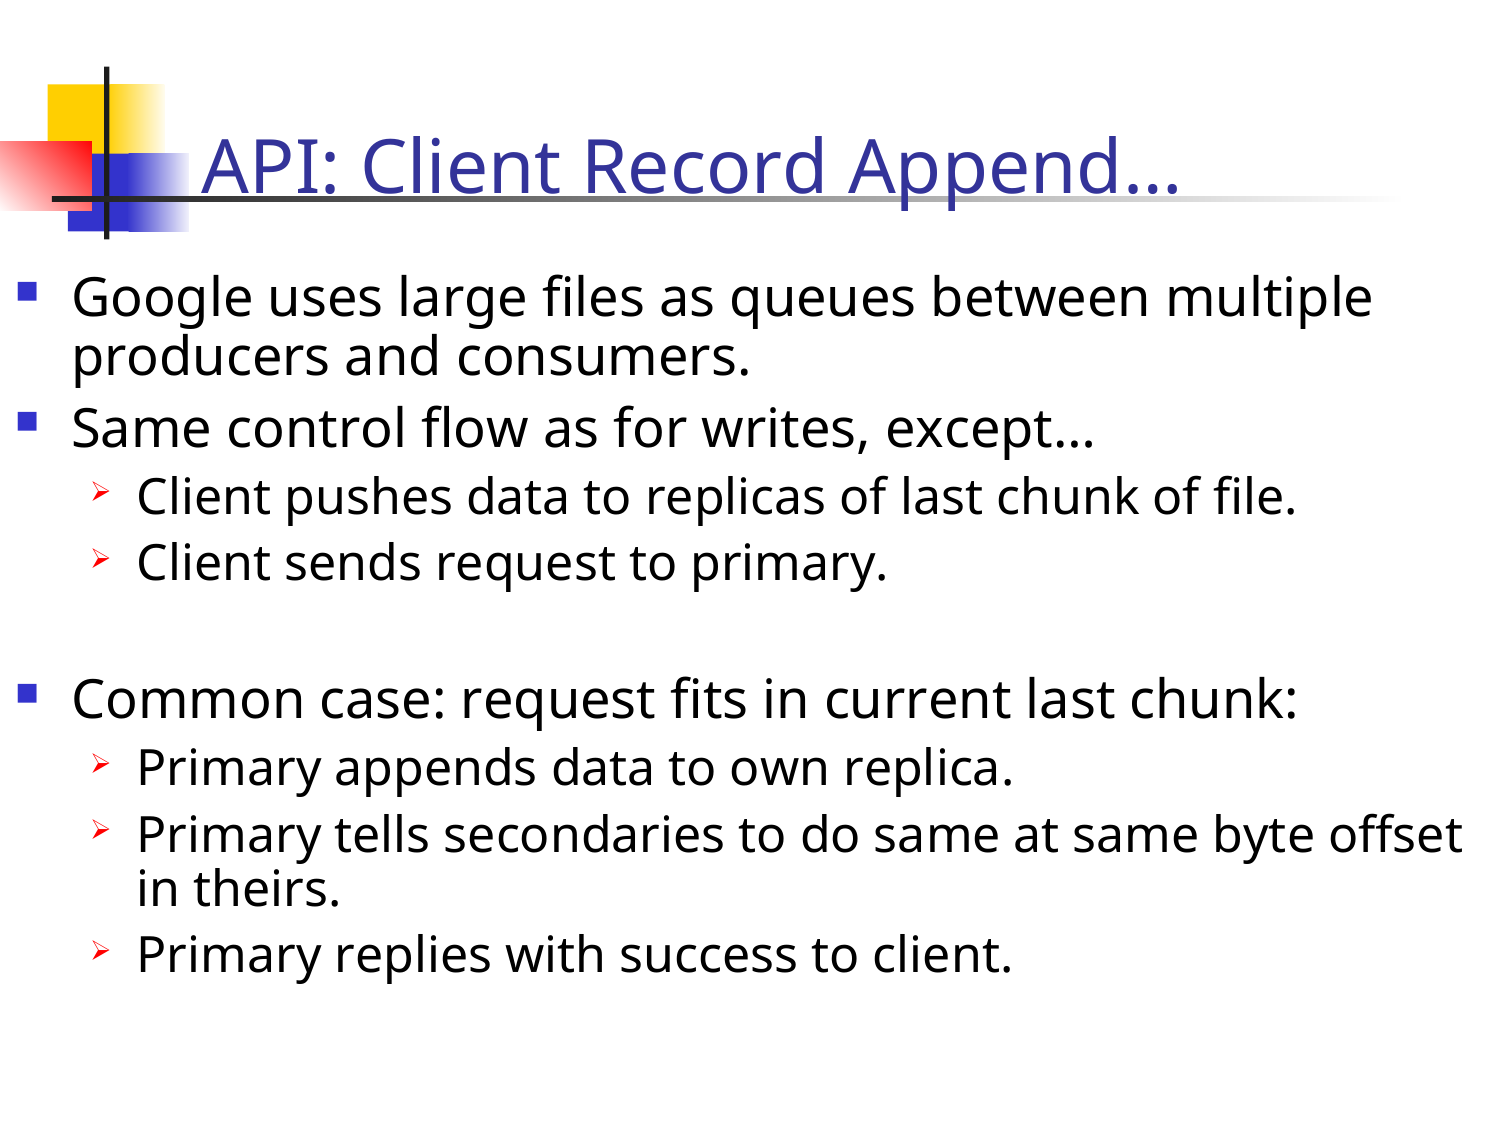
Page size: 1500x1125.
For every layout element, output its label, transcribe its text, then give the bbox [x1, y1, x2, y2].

text_box Google uses large files as queues between multiple producers and consumers. Same control flow as for writes, except… Client pushes data to replicas of last chunk of file. Client sends request to primary. Common case: request fits in current last chunk: Primary appends data to own replica. Primary tells secondaries to do same at same byte offset in theirs. Primary replies with success to client. [0, 262, 1500, 1125]
text_box API: Client Record Append… [186, 78, 1466, 216]
